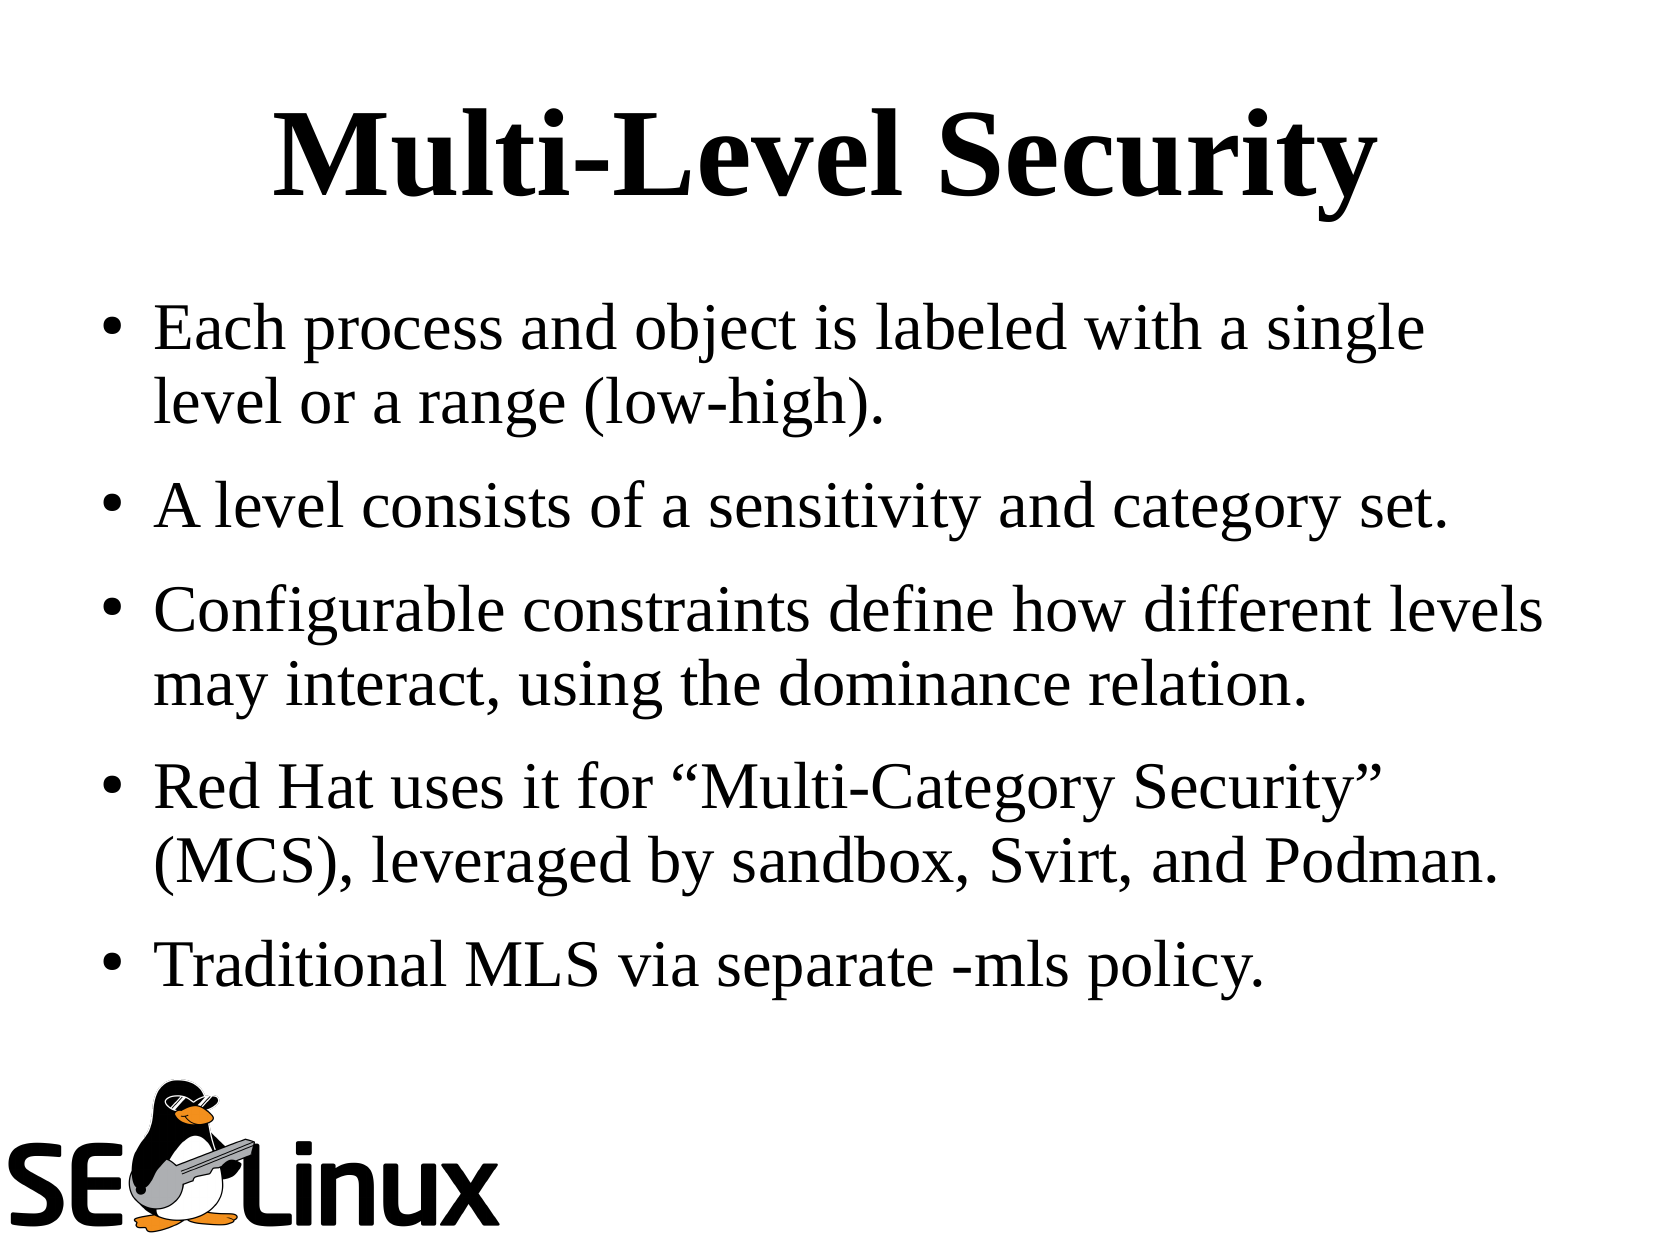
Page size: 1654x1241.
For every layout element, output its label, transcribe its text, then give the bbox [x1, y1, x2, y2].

picture [0, 919, 526, 1241]
list Each process and object is labeled with a single level or a range (low-high). A level consists of a sensitivity and category set. Configurable constraints define how different levels may interact, using the dominance relation. Red Hat uses it for “Multi-Category Security” (MCS), leveraged by sandbox, Svirt, and Podman. Traditional MLS via separate -mls policy. [82, 290, 1571, 1010]
title Multi-Level Security [82, 49, 1571, 257]
